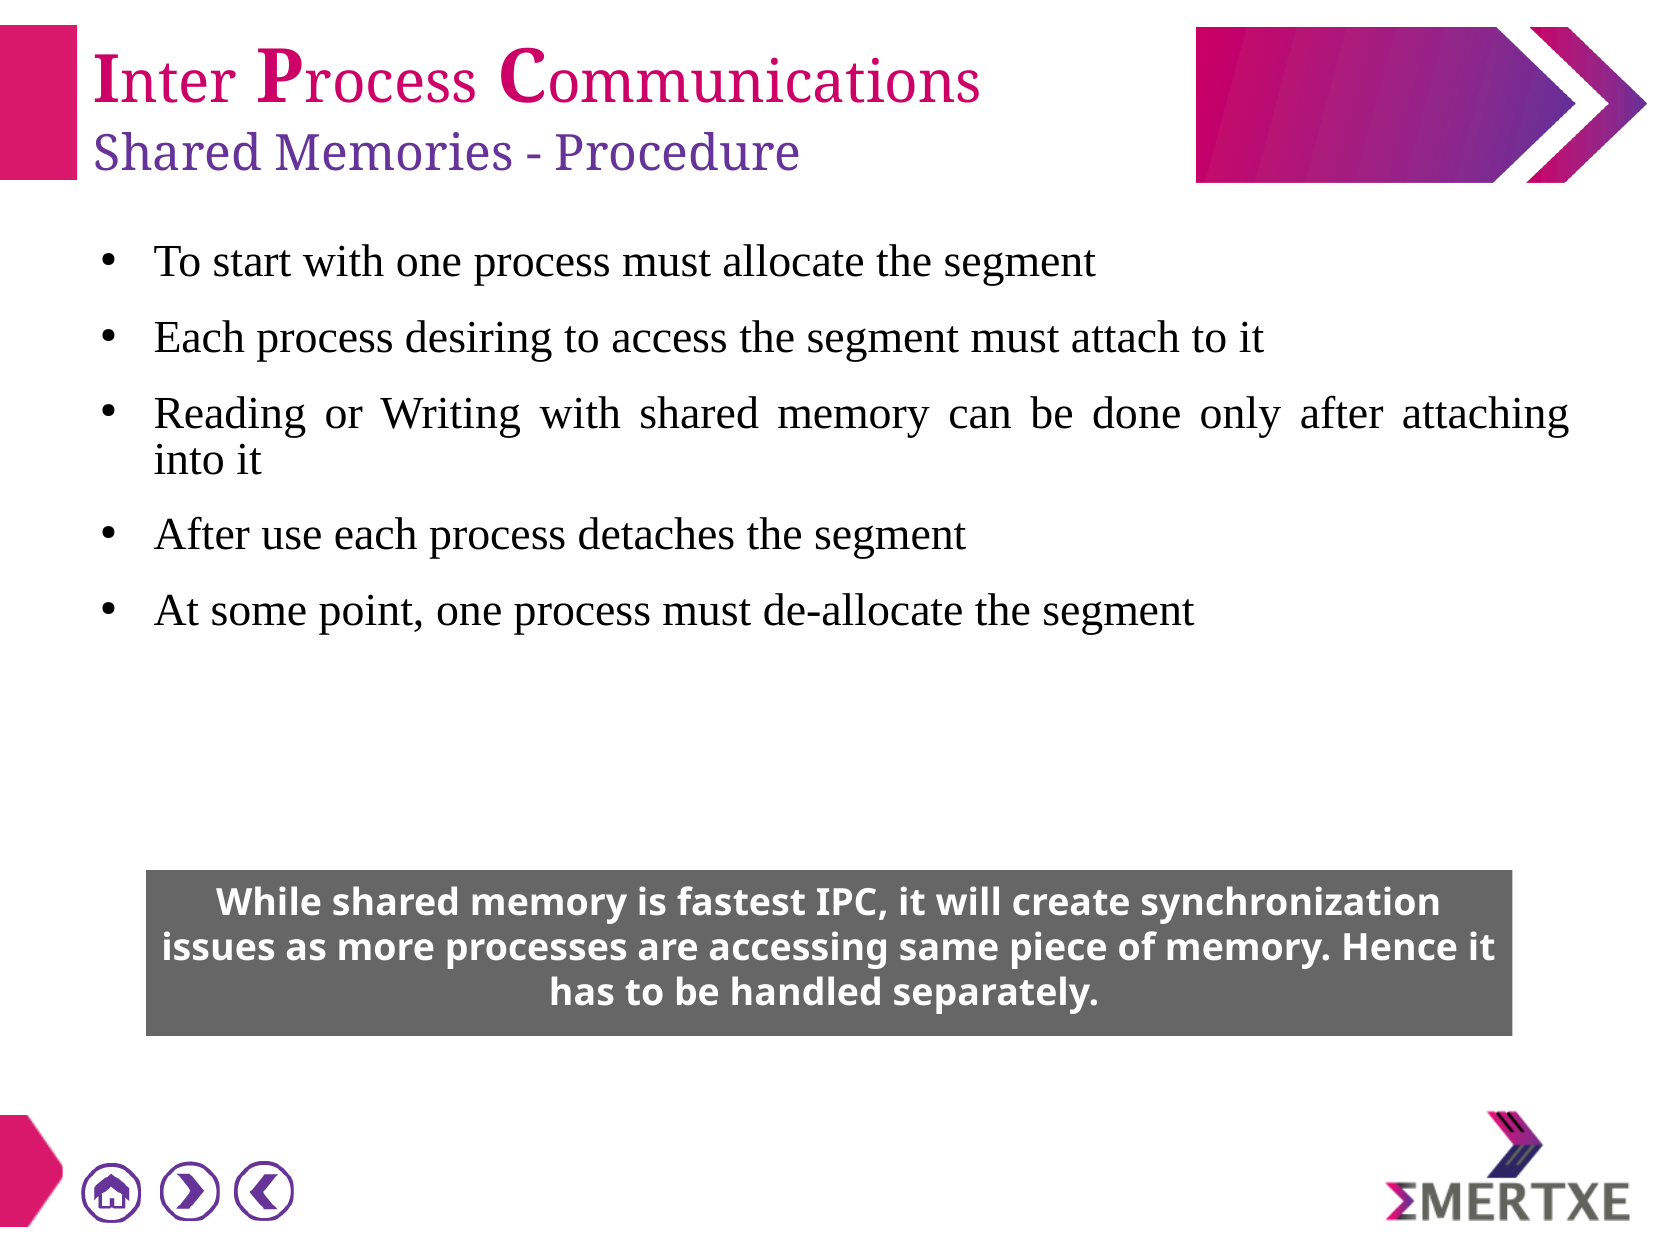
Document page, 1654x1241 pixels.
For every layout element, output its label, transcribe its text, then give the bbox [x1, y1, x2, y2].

picture [81, 1163, 141, 1223]
title Inter Process Communications Shared Memories - Procedure [93, 2, 1571, 210]
picture [234, 1161, 294, 1221]
text_box While shared memory is fastest IPC, it will create synchronization issues as more processes are accessing same piece of memory. Hence it has to be handled separately. [146, 870, 1513, 1036]
picture [1571, 27, 1647, 183]
list To start with one process must allocate the segment Each process desiring to access the segment must attach to it Reading or Writing with shared memory can be done only after attaching into it After use each process detaches the segment At some point, one process must de-allocate the segment [82, 240, 1571, 713]
picture [160, 1161, 220, 1221]
picture [1385, 1107, 1631, 1221]
